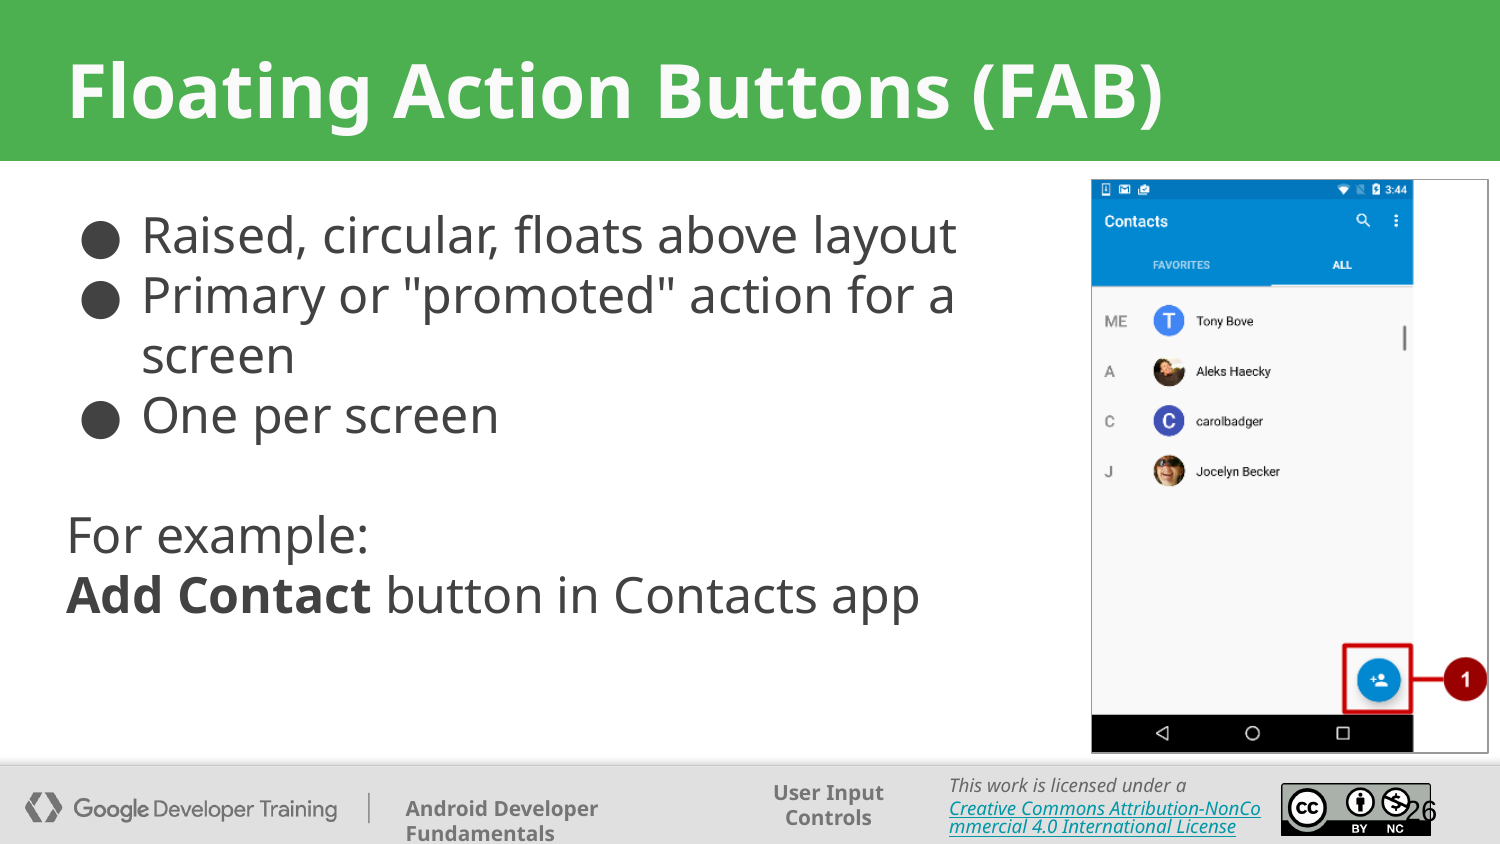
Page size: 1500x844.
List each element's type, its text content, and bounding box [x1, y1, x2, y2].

picture [0, 161, 1500, 844]
title Floating Action Buttons (FAB) [51, 28, 1449, 122]
list Raised, circular, floats above layout Primary or "promoted" action for a screen One per screen For example: Add Contact button in Contacts app [51, 189, 1091, 696]
slide_number <number> [1389, 777, 1480, 842]
